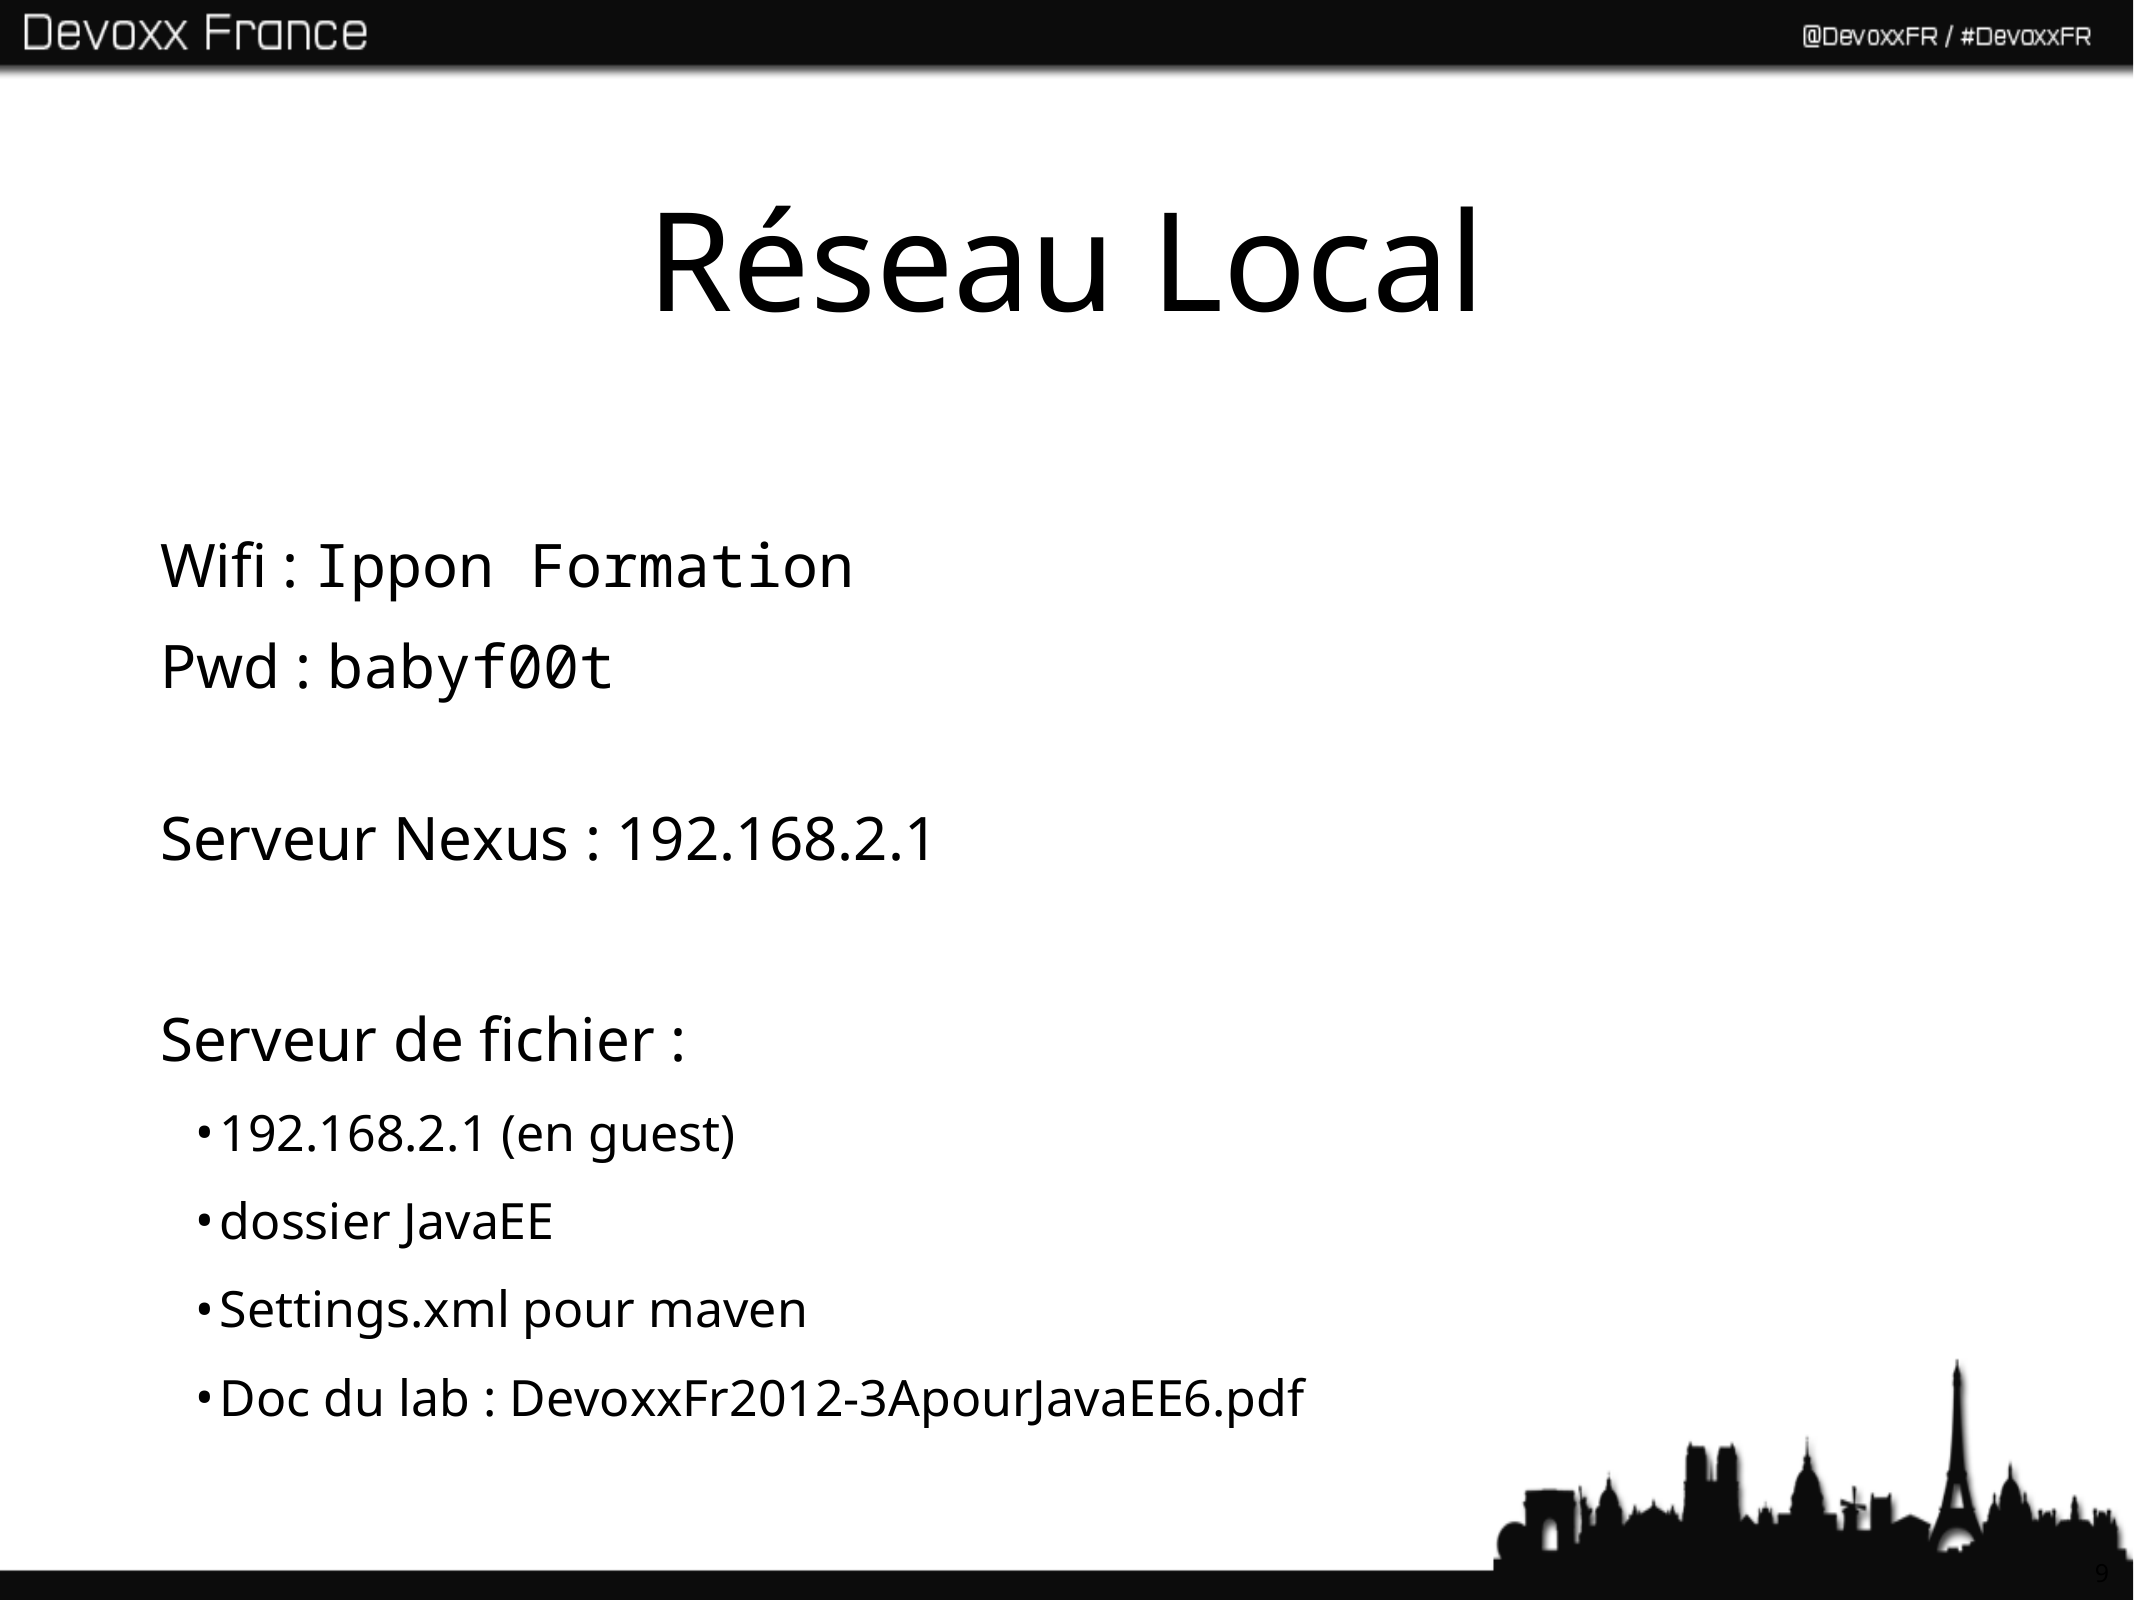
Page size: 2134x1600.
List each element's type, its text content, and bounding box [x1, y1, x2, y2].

picture [0, 0, 2134, 1600]
title Réseau Local [151, 165, 1982, 438]
list Wifi : Ippon Formation Pwd : babyf00t Serveur Nexus : 192.168.2.1 Serveur de fichier : 192.168.2.1 (en guest) dossier JavaEE Settings.xml pour maven Doc du lab : DevoxxFr2012-3ApourJavaEE6.pdf [151, 519, 1982, 1448]
